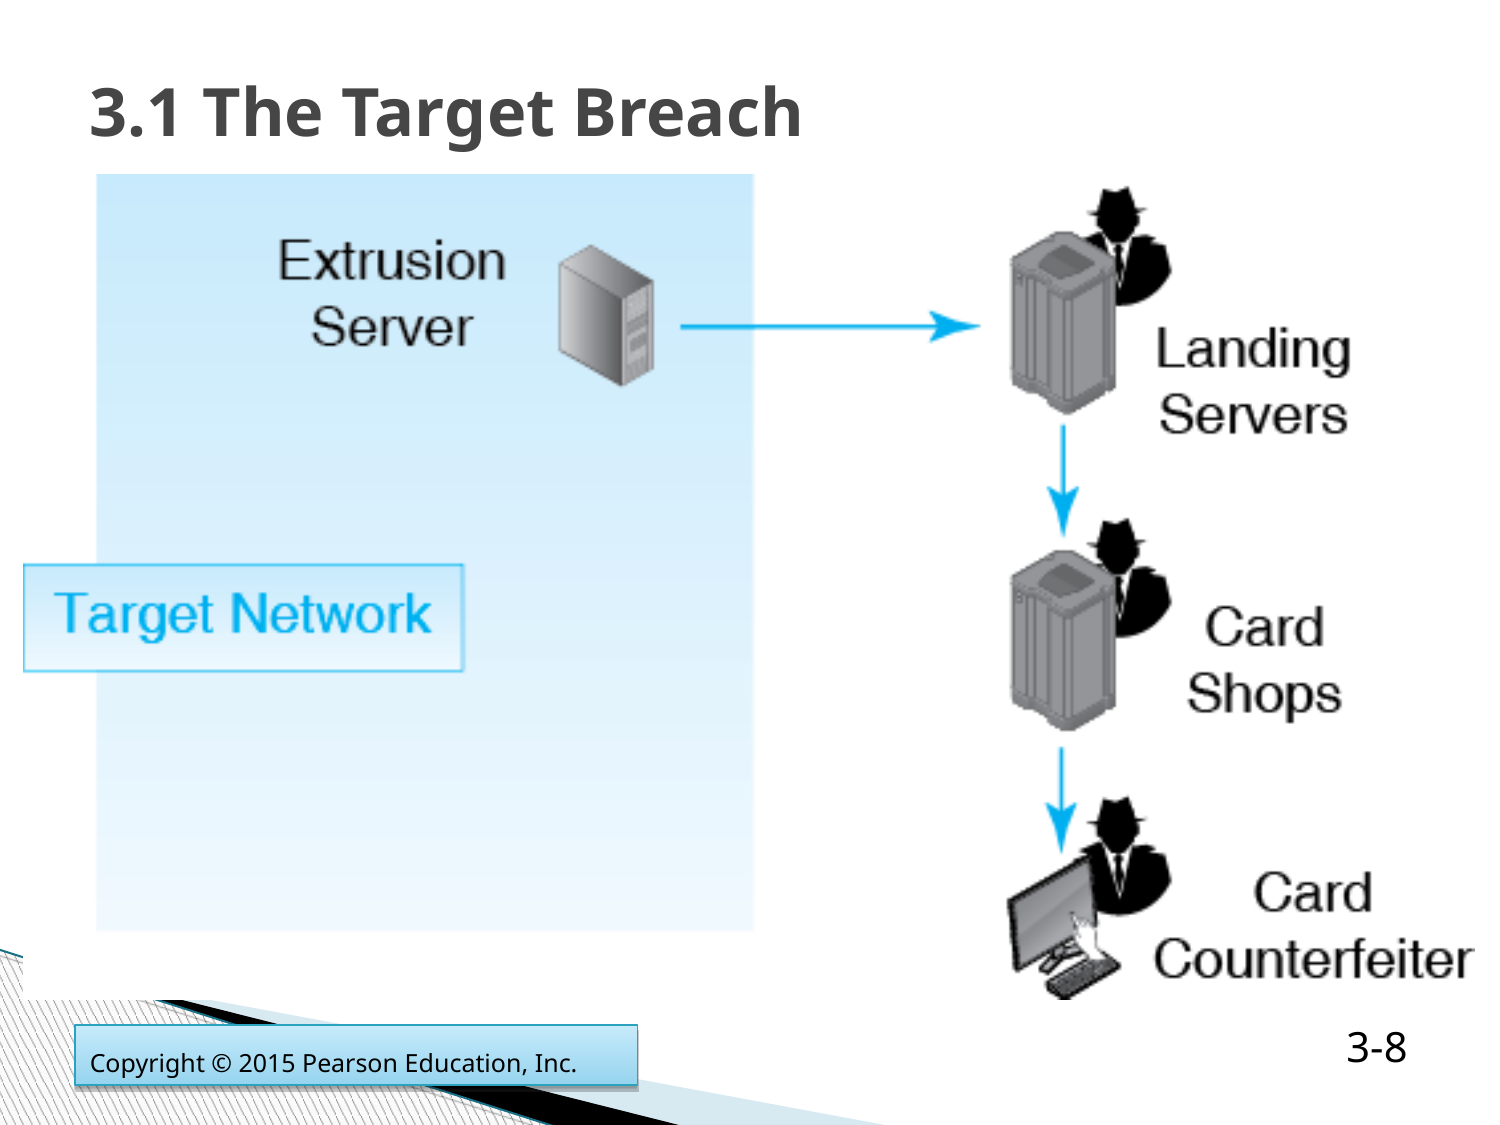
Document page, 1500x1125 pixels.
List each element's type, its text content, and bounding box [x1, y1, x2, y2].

title 3.1 The Target Breach [75, 45, 1425, 174]
slide_number 3-<number> [1262, 1025, 1423, 1085]
footer Copyright © 2015 Pearson Education, Inc. [75, 1025, 638, 1085]
picture [0, 174, 1475, 1125]
